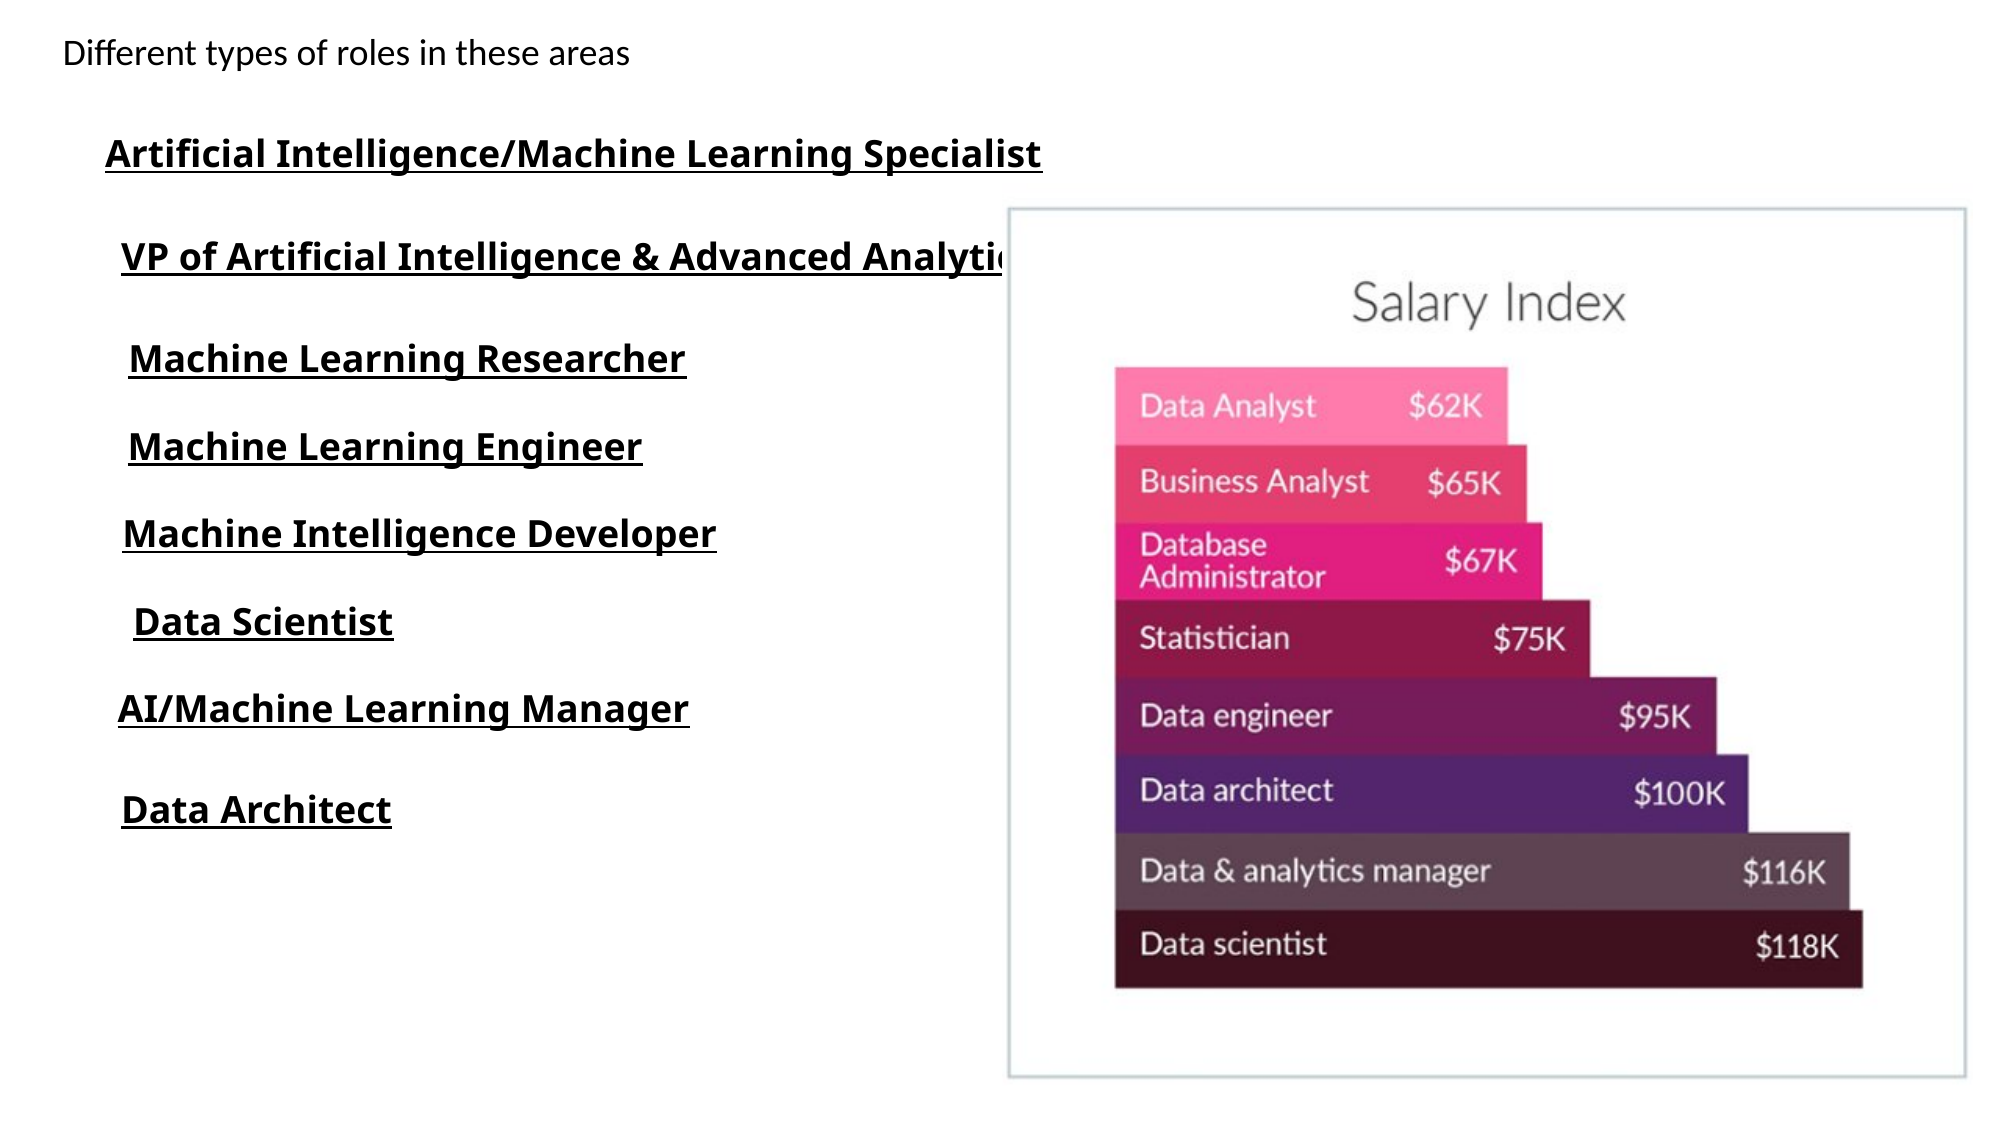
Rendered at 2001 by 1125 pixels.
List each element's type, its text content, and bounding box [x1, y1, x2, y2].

text_box AI/Machine Learning Manager [102, 677, 705, 744]
picture [1002, 183, 1973, 1103]
text_box Machine Learning Researcher [113, 328, 702, 394]
text_box Machine Intelligence Developer [107, 502, 733, 569]
text_box VP of Artificial Intelligence & Advanced Analytics [106, 225, 1002, 292]
text_box Different types of roles in these areas [48, 20, 945, 81]
text_box Data Architect [106, 778, 408, 845]
text_box Machine Learning Engineer [112, 415, 658, 482]
text_box Data Scientist [118, 590, 409, 651]
text_box Artificial Intelligence/Machine Learning Specialist [90, 122, 1058, 189]
